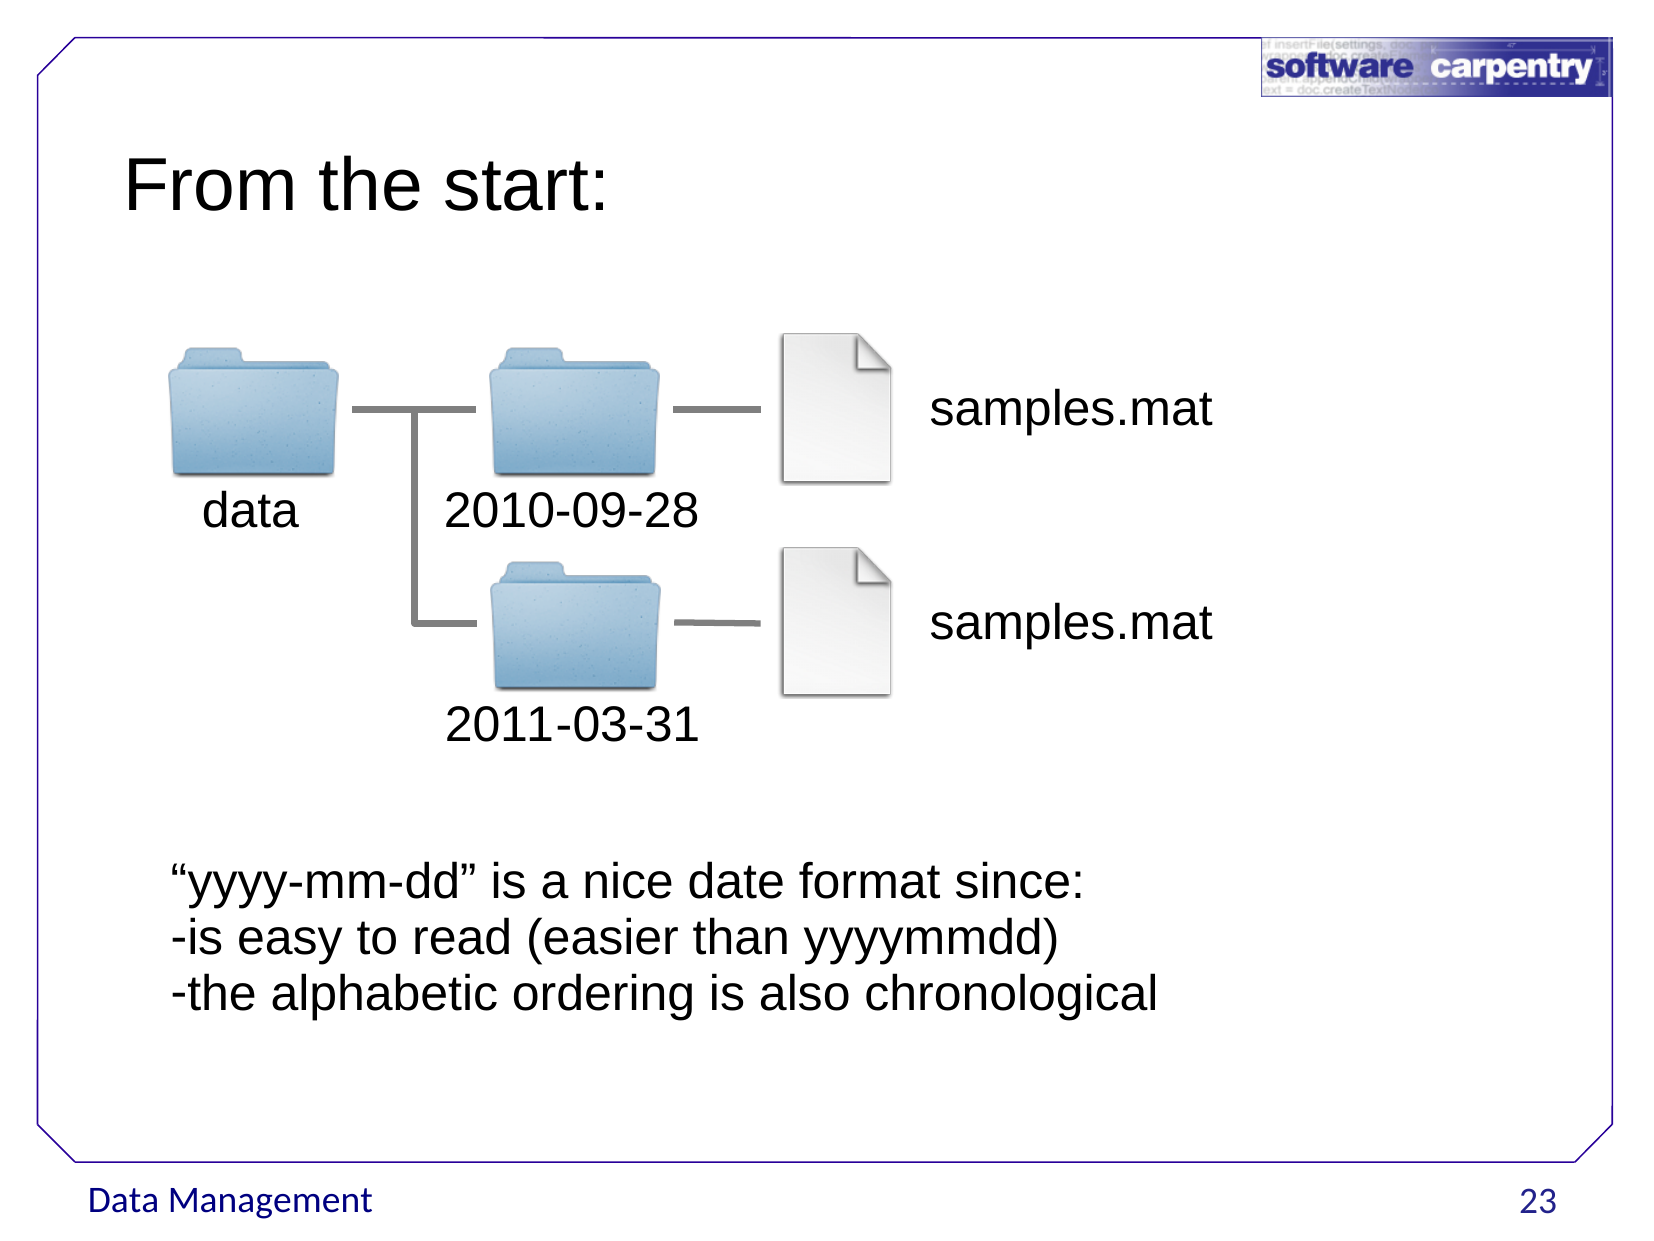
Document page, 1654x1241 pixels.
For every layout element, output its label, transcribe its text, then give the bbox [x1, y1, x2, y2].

text_box samples.mat [914, 373, 1387, 445]
picture [760, 333, 912, 486]
text_box 2010-09-28 [420, 475, 723, 547]
text_box From the start: [108, 135, 1555, 235]
text_box <number> [1185, 1168, 1572, 1235]
picture [760, 547, 912, 699]
text_box “yyyy-mm-dd” is a nice date format since: is easy to read (easier than yyyymmdd) the alphabetic ordering is also chronological [155, 846, 1574, 1030]
text_box 2011-03-31 [422, 689, 723, 761]
picture [154, 324, 353, 475]
picture [1261, 37, 1613, 97]
picture [476, 324, 674, 475]
text_box data [137, 475, 364, 547]
picture [477, 538, 675, 689]
text_box samples.mat [914, 587, 1425, 659]
